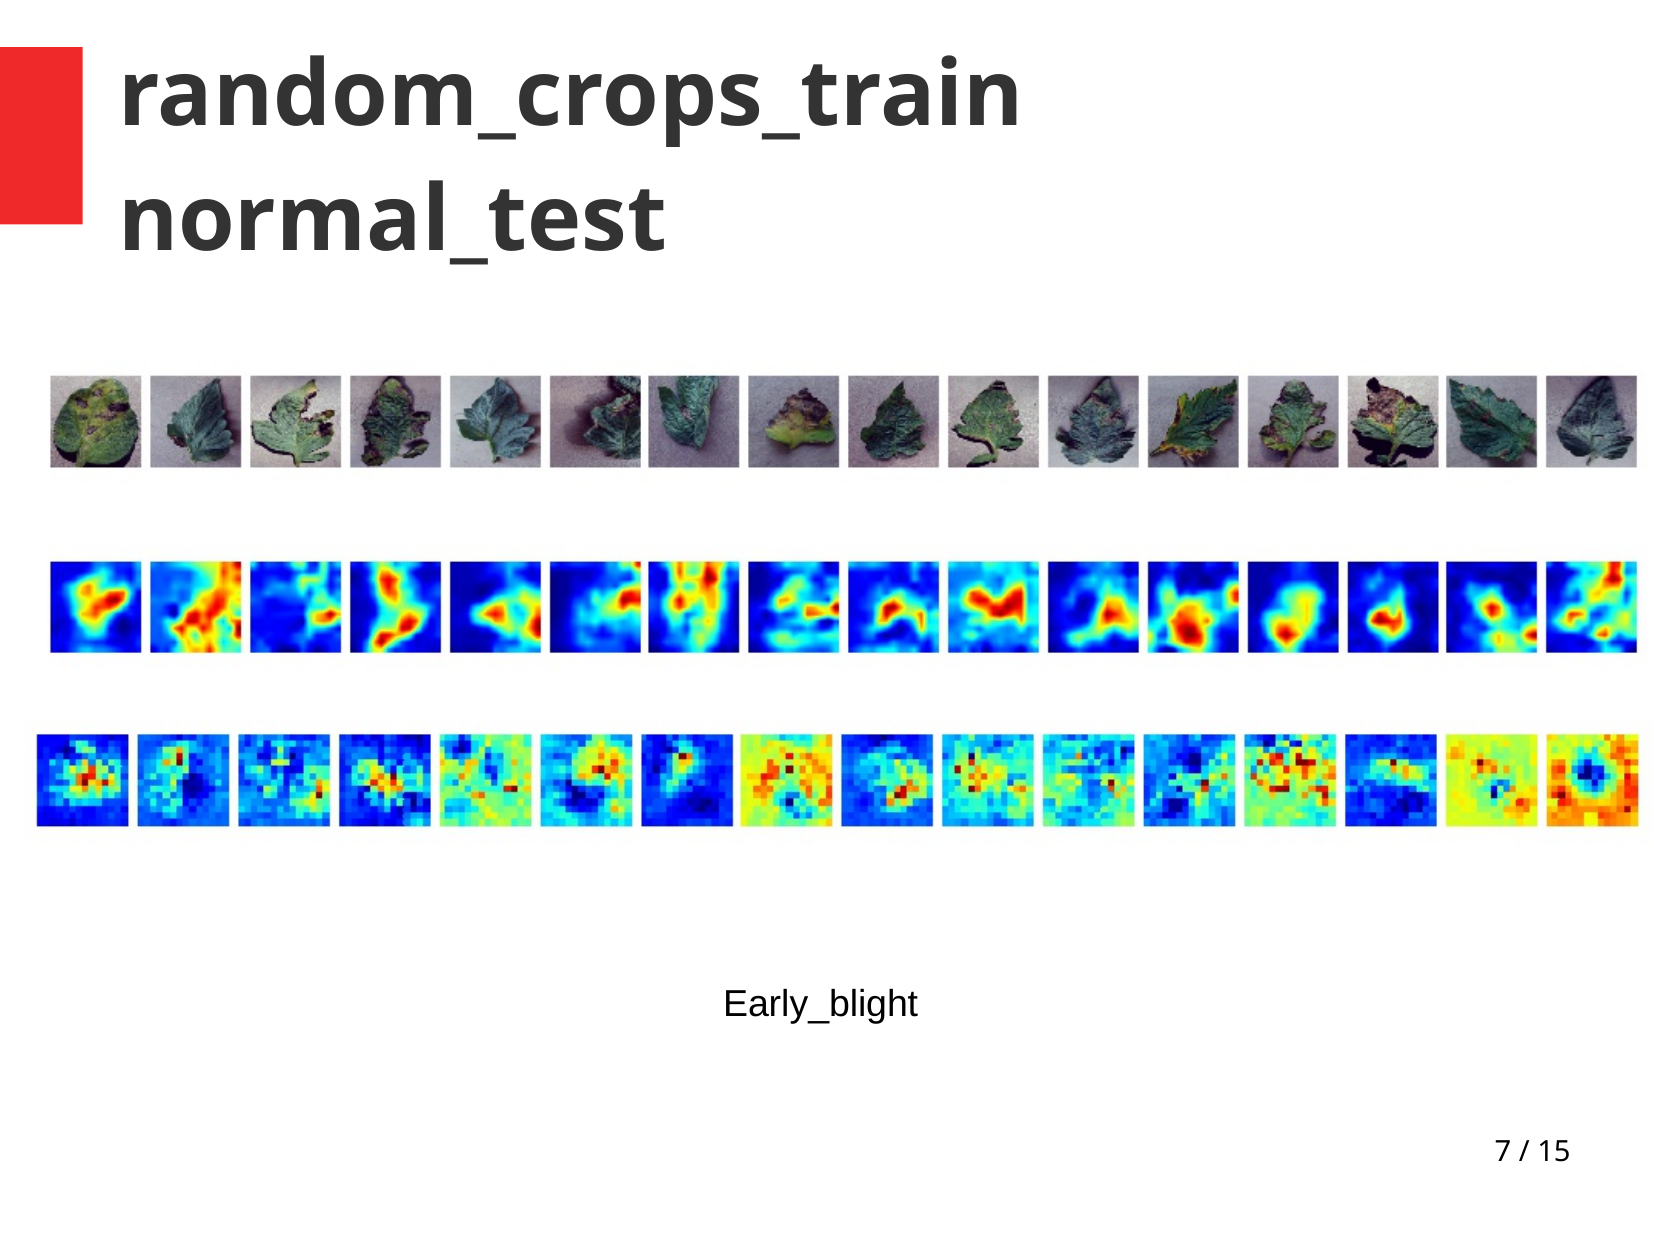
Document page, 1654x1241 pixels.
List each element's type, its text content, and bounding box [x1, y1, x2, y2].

picture [0, 545, 1654, 691]
picture [0, 719, 1654, 865]
text_box Early_blight [708, 975, 934, 1032]
picture [0, 359, 1654, 505]
title random_crops_train normal_test [118, 45, 1571, 260]
